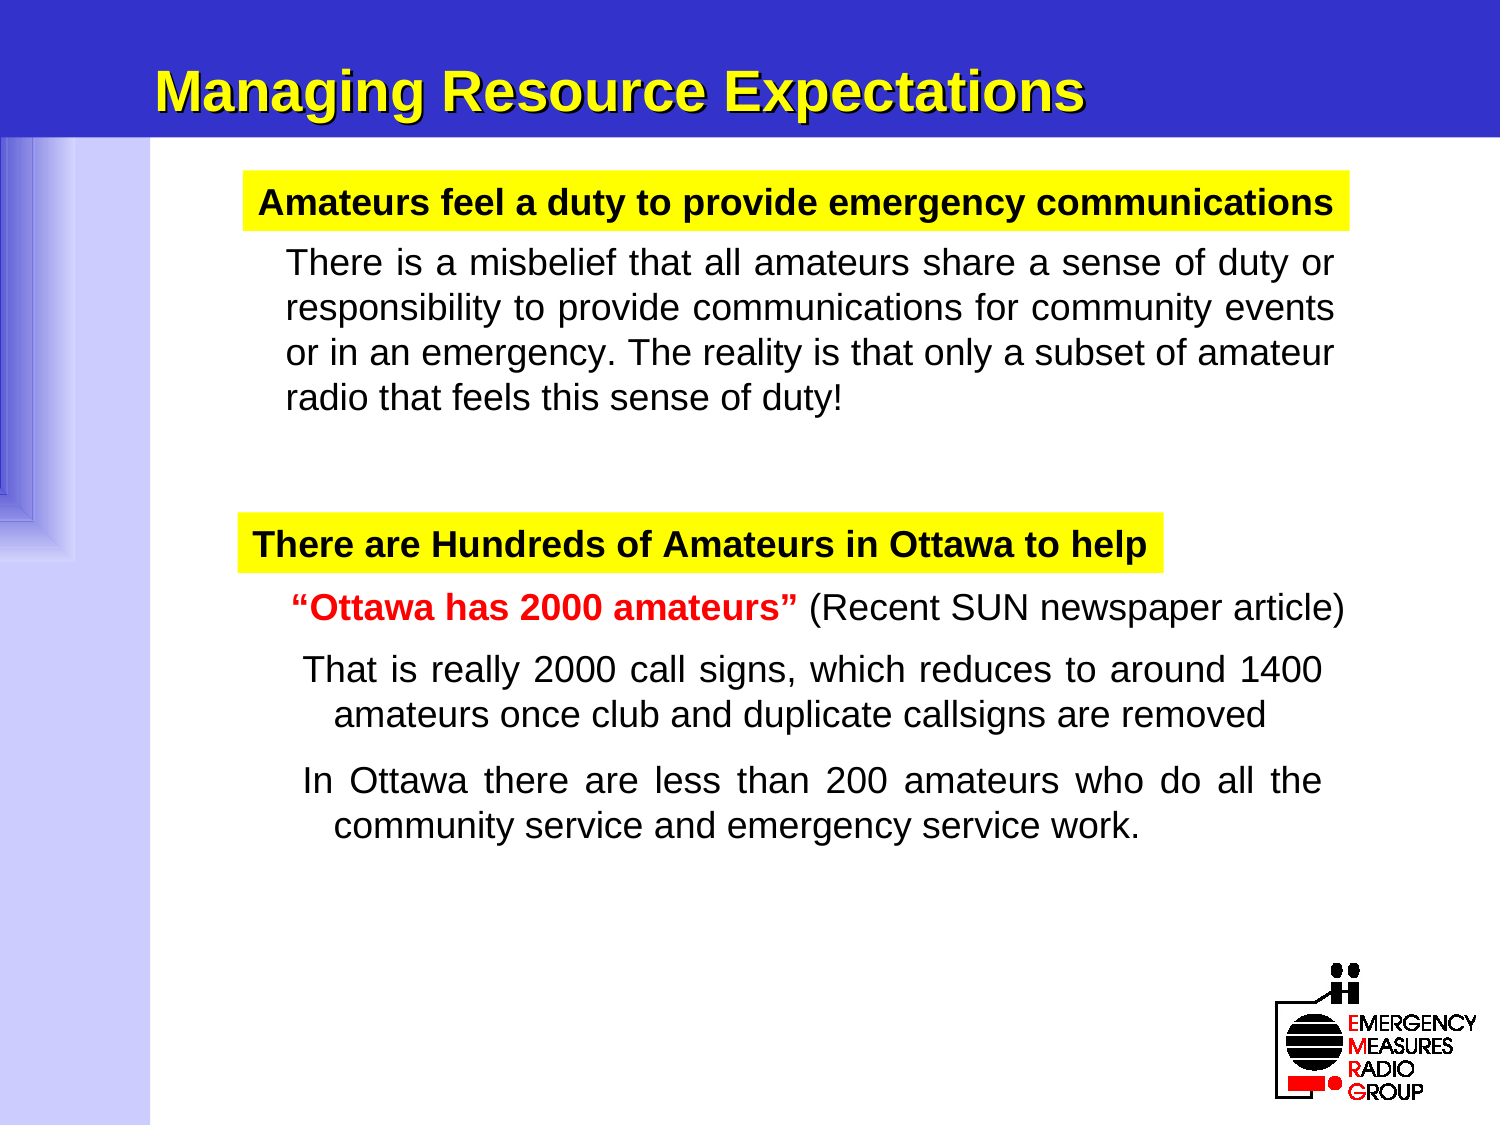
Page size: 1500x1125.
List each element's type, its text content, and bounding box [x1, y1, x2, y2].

picture [1275, 963, 1476, 1100]
text_box “Ottawa has 2000 amateurs” (Recent SUN newspaper article) [275, 574, 1361, 636]
text_box Amateurs feel a duty to provide emergency communications [242, 170, 1350, 231]
text_box Managing Resource Expectations [139, 45, 1103, 131]
text_box That is really 2000 call signs, which reduces to around 1400 amateurs once club and duplicate callsigns are removed In Ottawa there are less than 200 amateurs who do all the community service and emergency service work. [287, 637, 1338, 854]
text_box There is a misbelief that all amateurs share a sense of duty or responsibility to provide communications for community events or in an emergency. The reality is that only a subset of amateur radio that feels this sense of duty! [270, 230, 1351, 427]
text_box There are Hundreds of Amateurs in Ottawa to help [237, 512, 1164, 573]
